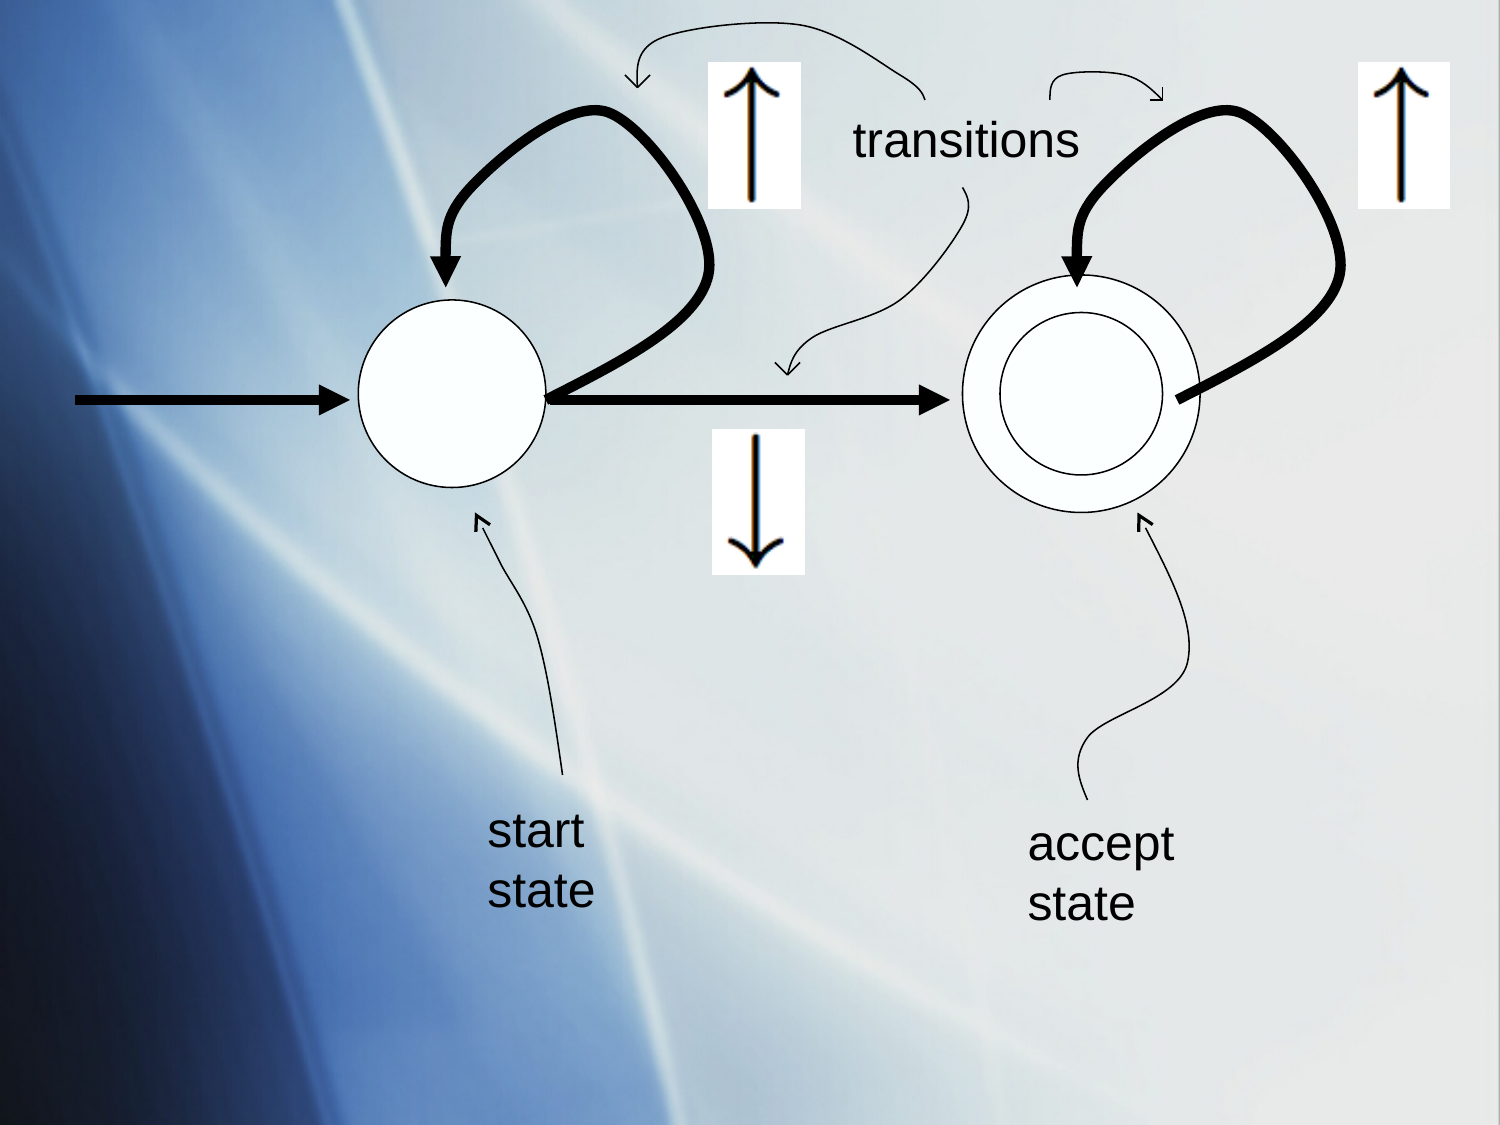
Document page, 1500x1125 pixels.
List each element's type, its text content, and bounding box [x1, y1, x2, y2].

text_box [962, 275, 1201, 513]
text_box [358, 299, 546, 488]
picture [0, 0, 1500, 1125]
text_box start state [472, 790, 611, 926]
text_box accept state [1012, 802, 1190, 939]
text_box transitions [837, 99, 1096, 176]
